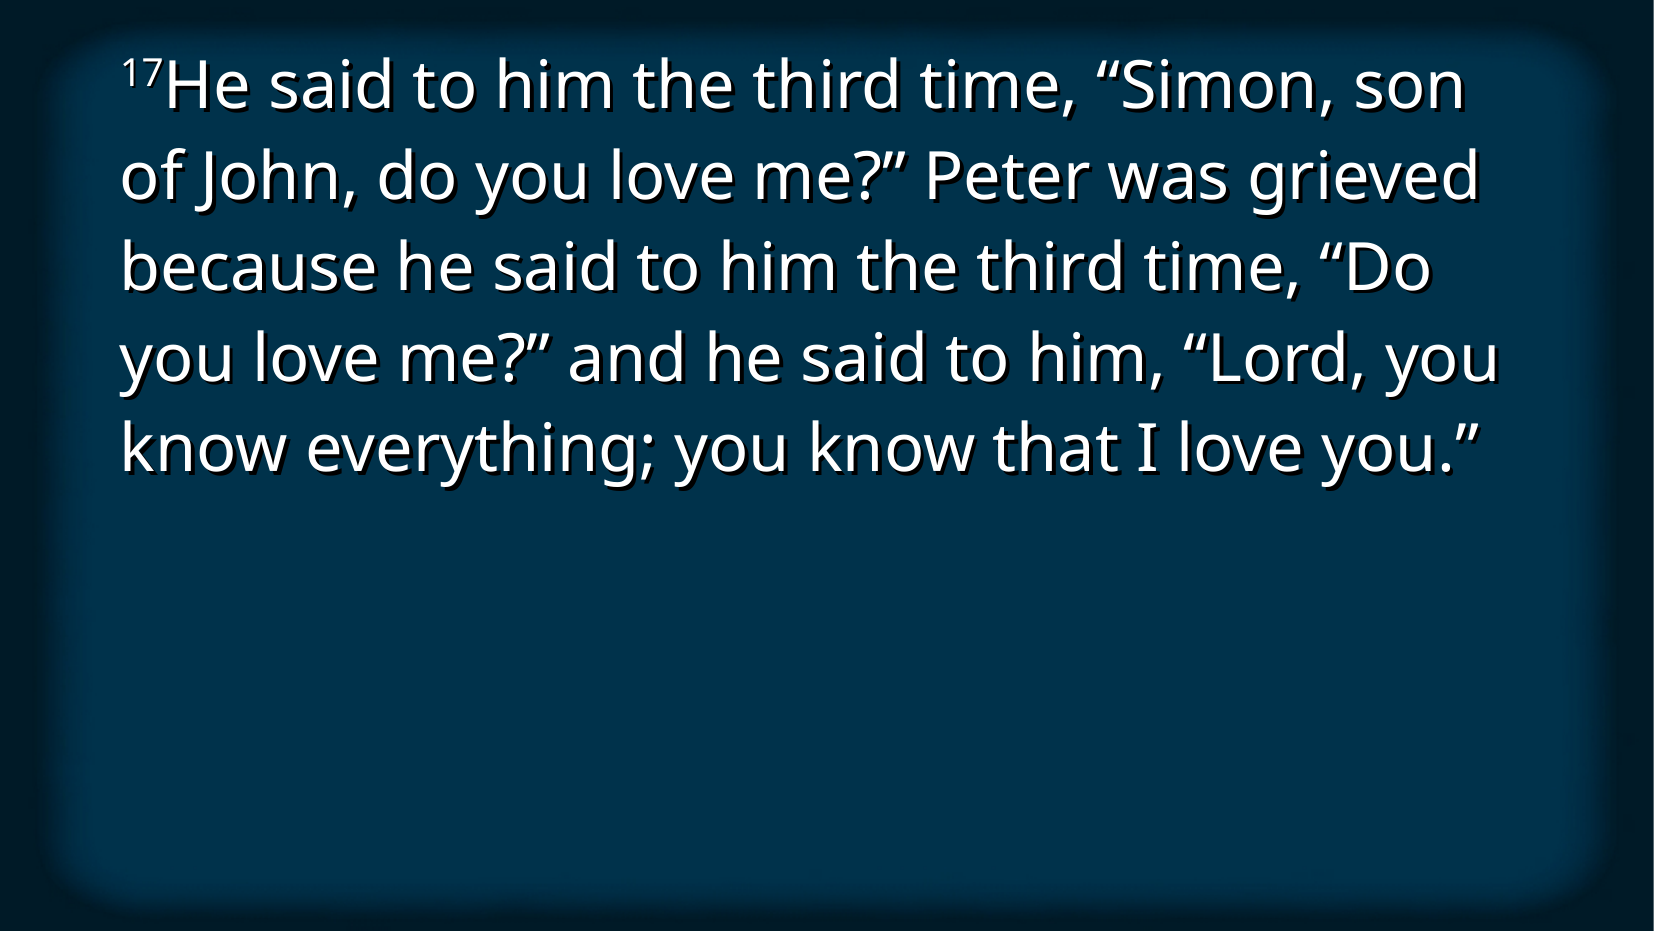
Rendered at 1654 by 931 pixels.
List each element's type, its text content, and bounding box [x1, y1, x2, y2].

text_box 17He said to him the third time, “Simon, son of John, do you love me?” Peter was grieved because he said to him the third time, “Do you love me?” and he said to him, “Lord, you know everything; you know that I love you.” [105, 30, 1561, 489]
picture [0, 0, 1654, 931]
